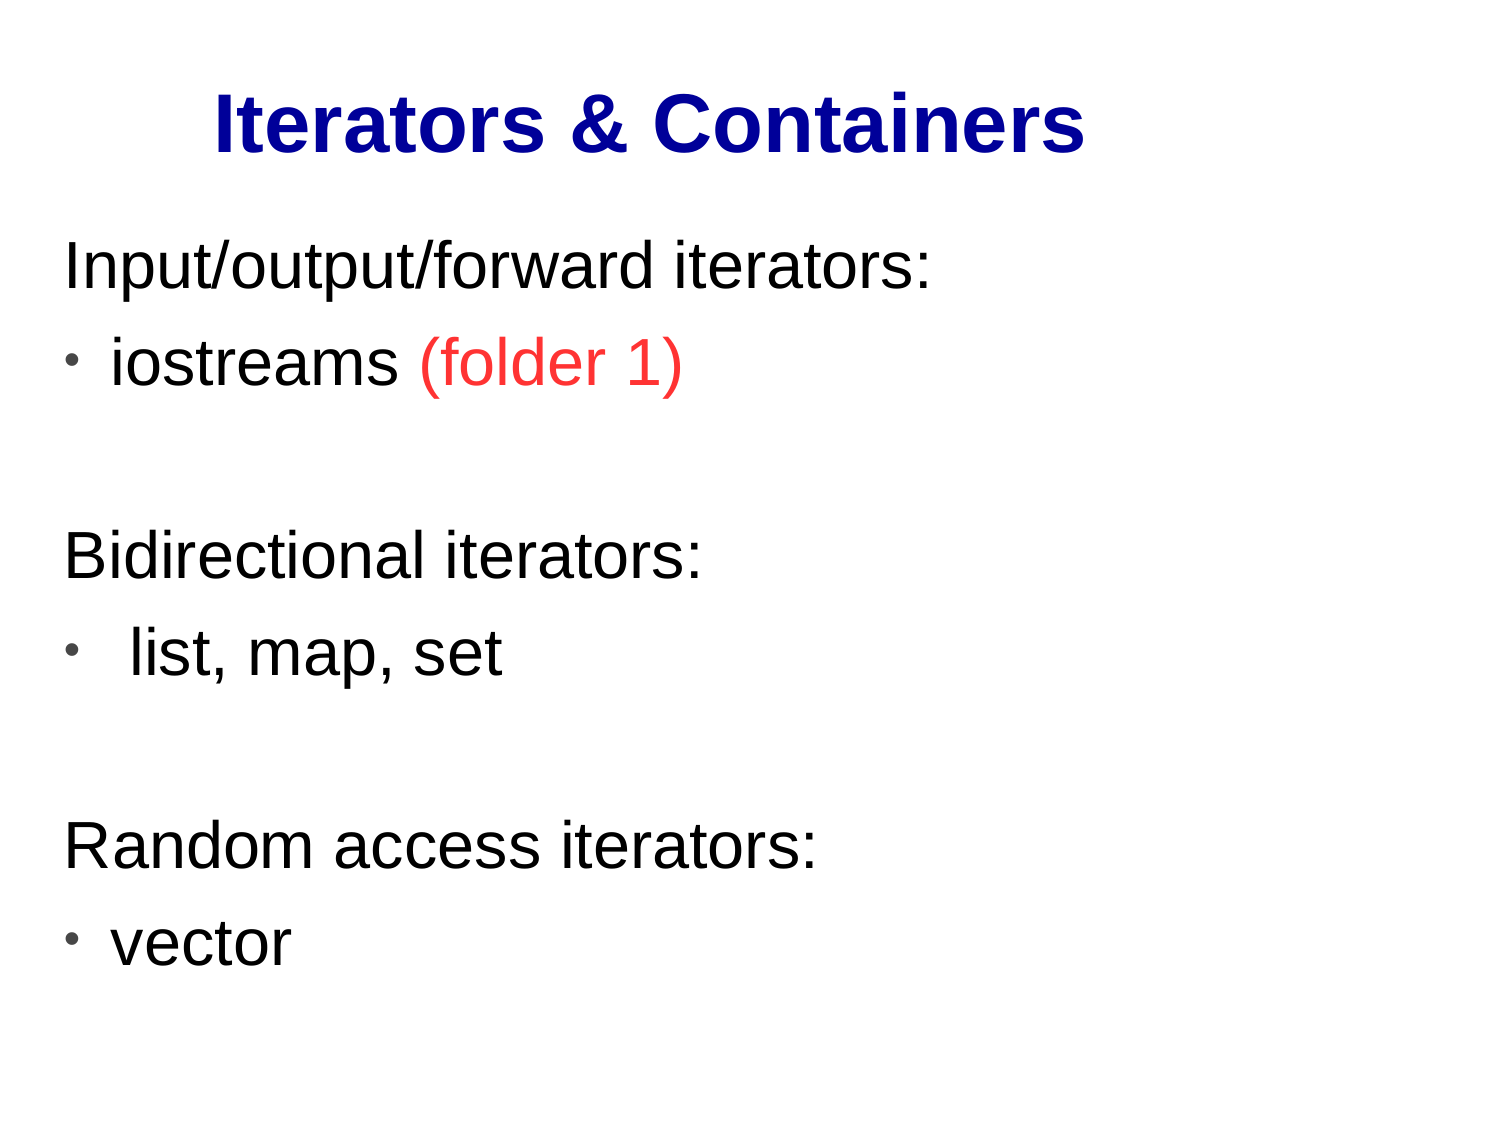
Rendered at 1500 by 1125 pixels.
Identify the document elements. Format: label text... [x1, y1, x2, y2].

title Iterators & Containers [198, 17, 1468, 220]
list Input/output/forward iterators: iostreams (folder 1) Bidirectional iterators: list, map, set Random access iterators: vector [49, 215, 957, 1083]
